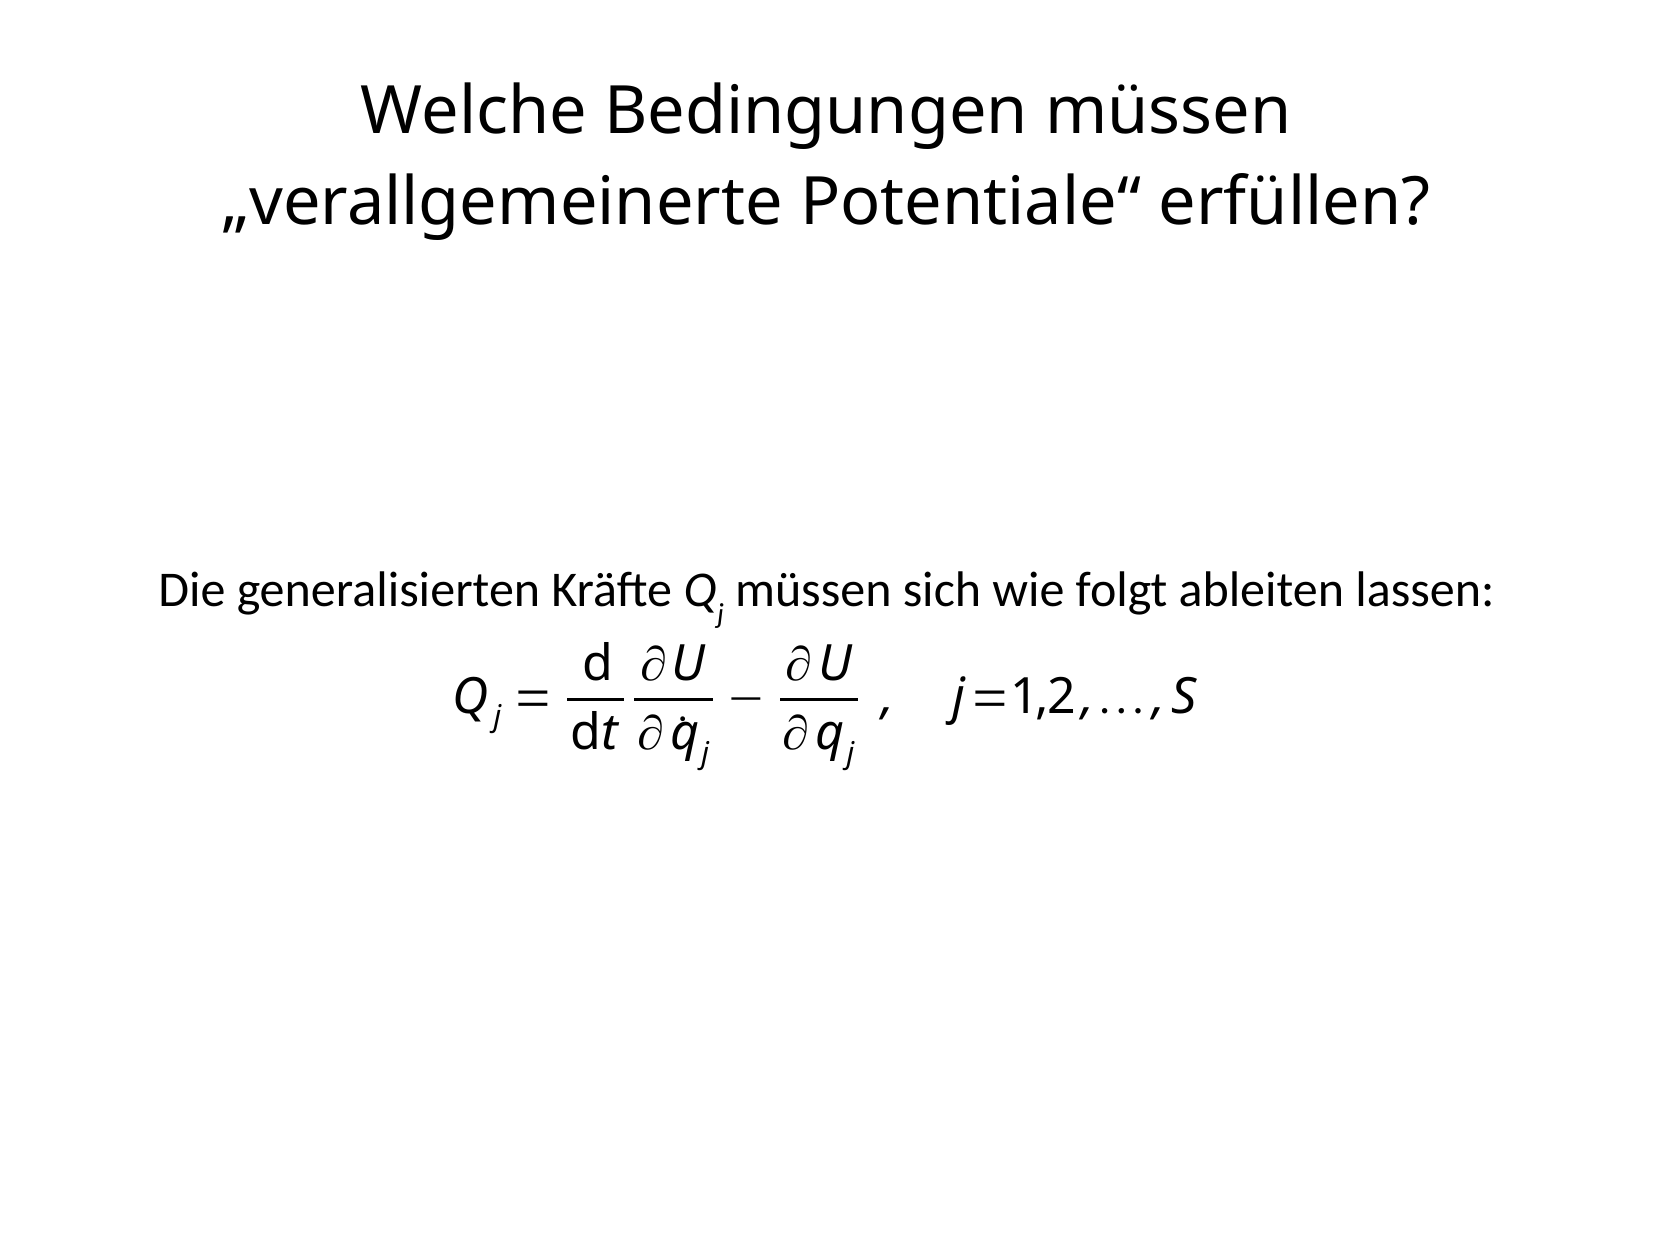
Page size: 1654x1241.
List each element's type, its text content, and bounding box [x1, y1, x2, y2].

chart [446, 634, 1207, 772]
title Welche Bedingungen müssen „verallgemeinerte Potentiale“ erfüllen? [82, 49, 1571, 257]
subtitle Die generalisierten Kräfte Qj müssen sich wie folgt ableiten lassen: [82, 290, 1571, 1010]
